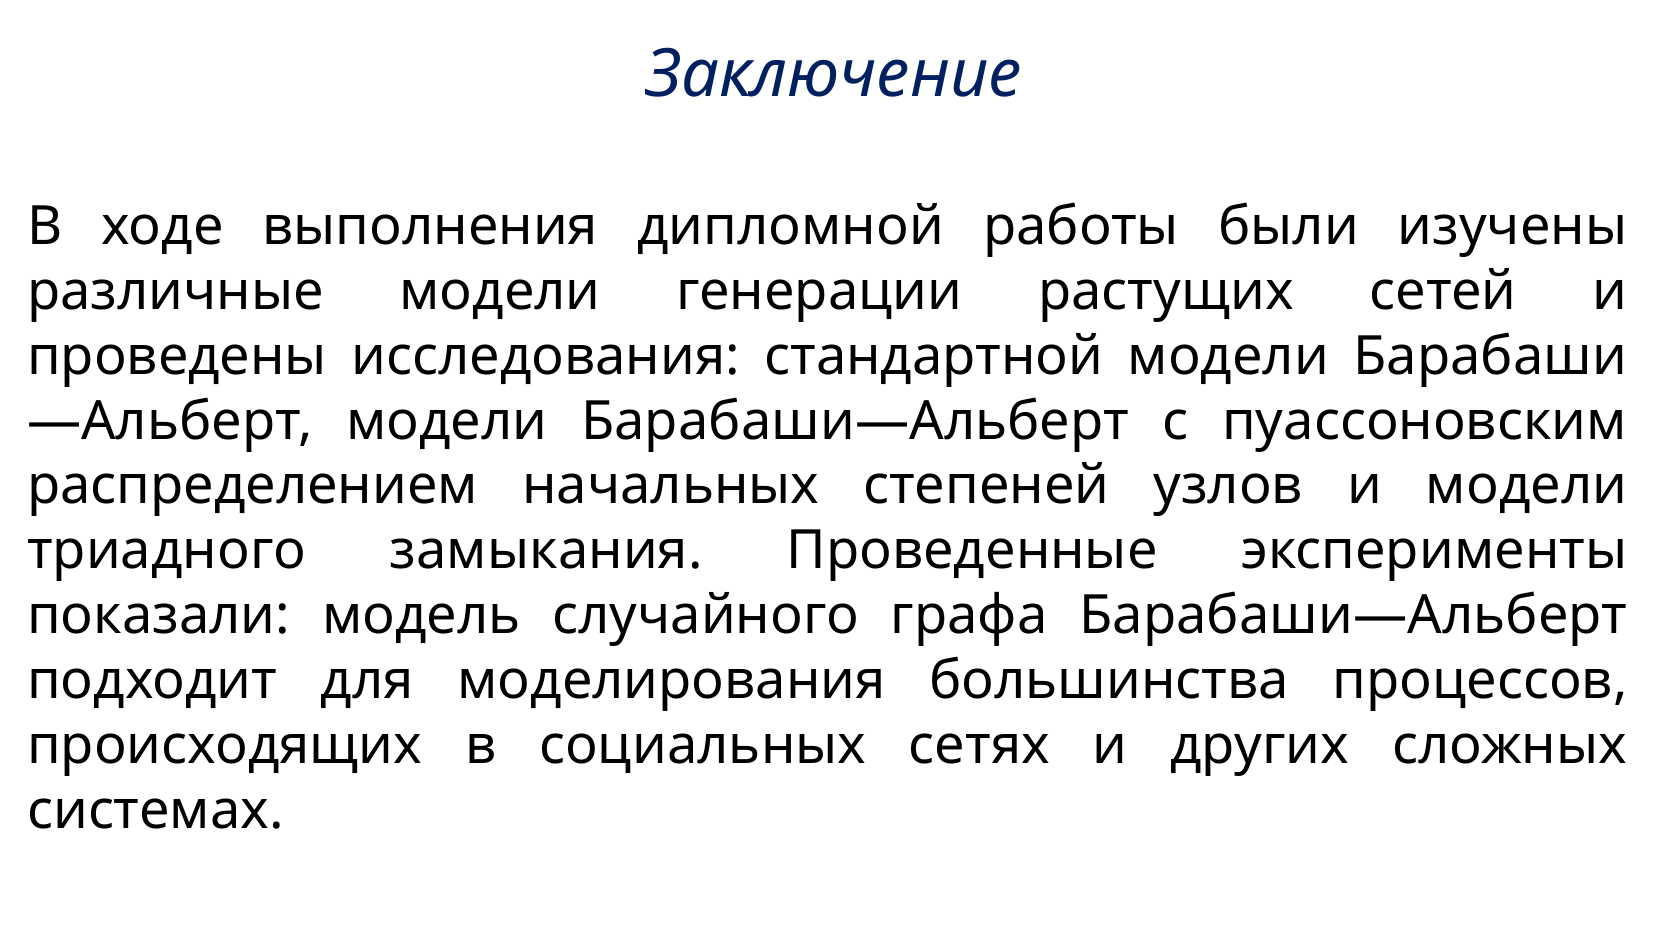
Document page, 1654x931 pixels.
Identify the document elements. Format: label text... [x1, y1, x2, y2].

text_box Заключение [611, 22, 1056, 139]
text_box В ходе выполнения дипломной работы были изучены различные модели генерации растущих сетей и проведены исследования: стандартной модели Барабаши—Альберт, модели Барабаши—Альберт с пуассоновским распределением начальных степеней узлов и модели триадного замыкания. Проведенные эксперименты показали: модель случайного графа Барабаши—Альберт подходит для моделирования большинства процессов, происходящих в социальных сетях и других сложных системах. [12, 182, 1644, 558]
